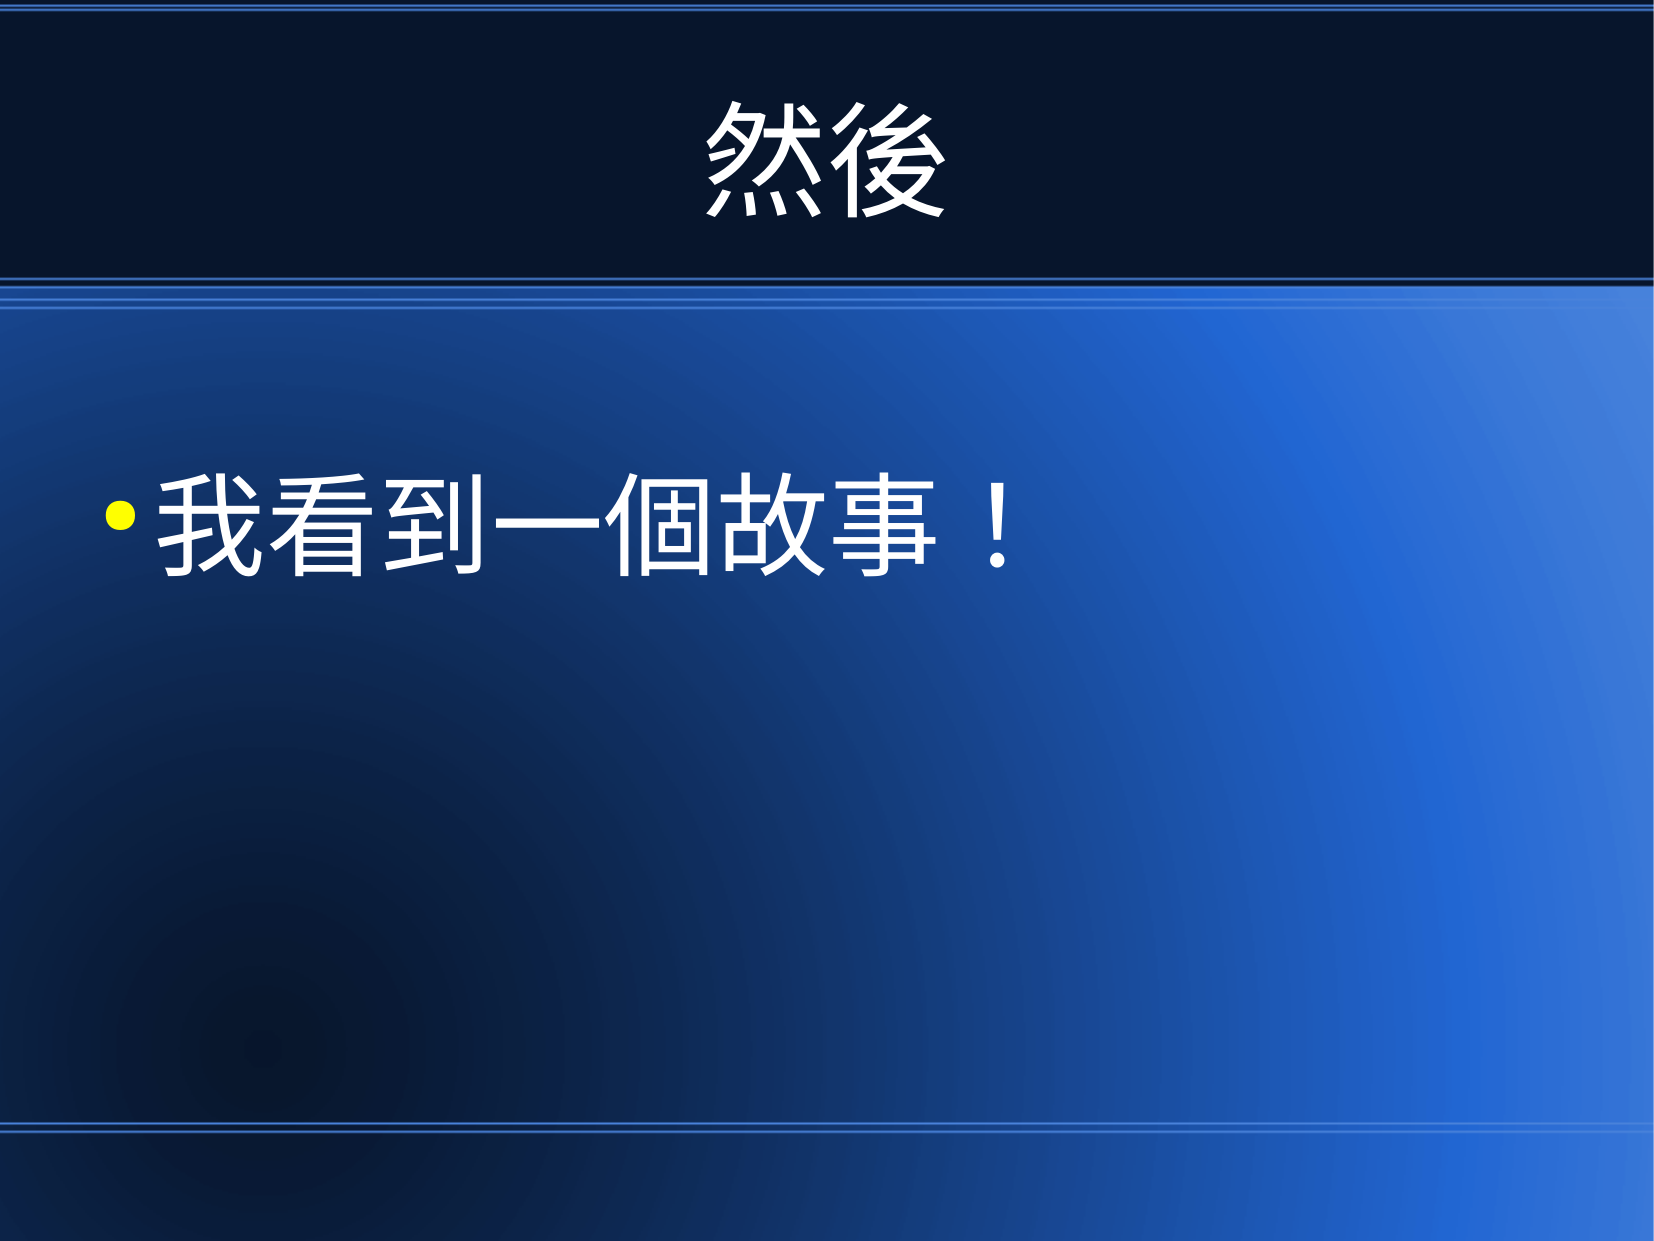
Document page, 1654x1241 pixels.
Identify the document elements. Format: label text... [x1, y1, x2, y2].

title 然後 [82, 49, 1571, 257]
list 我看到一個故事！ [82, 355, 1571, 1241]
picture [0, 0, 1654, 1241]
